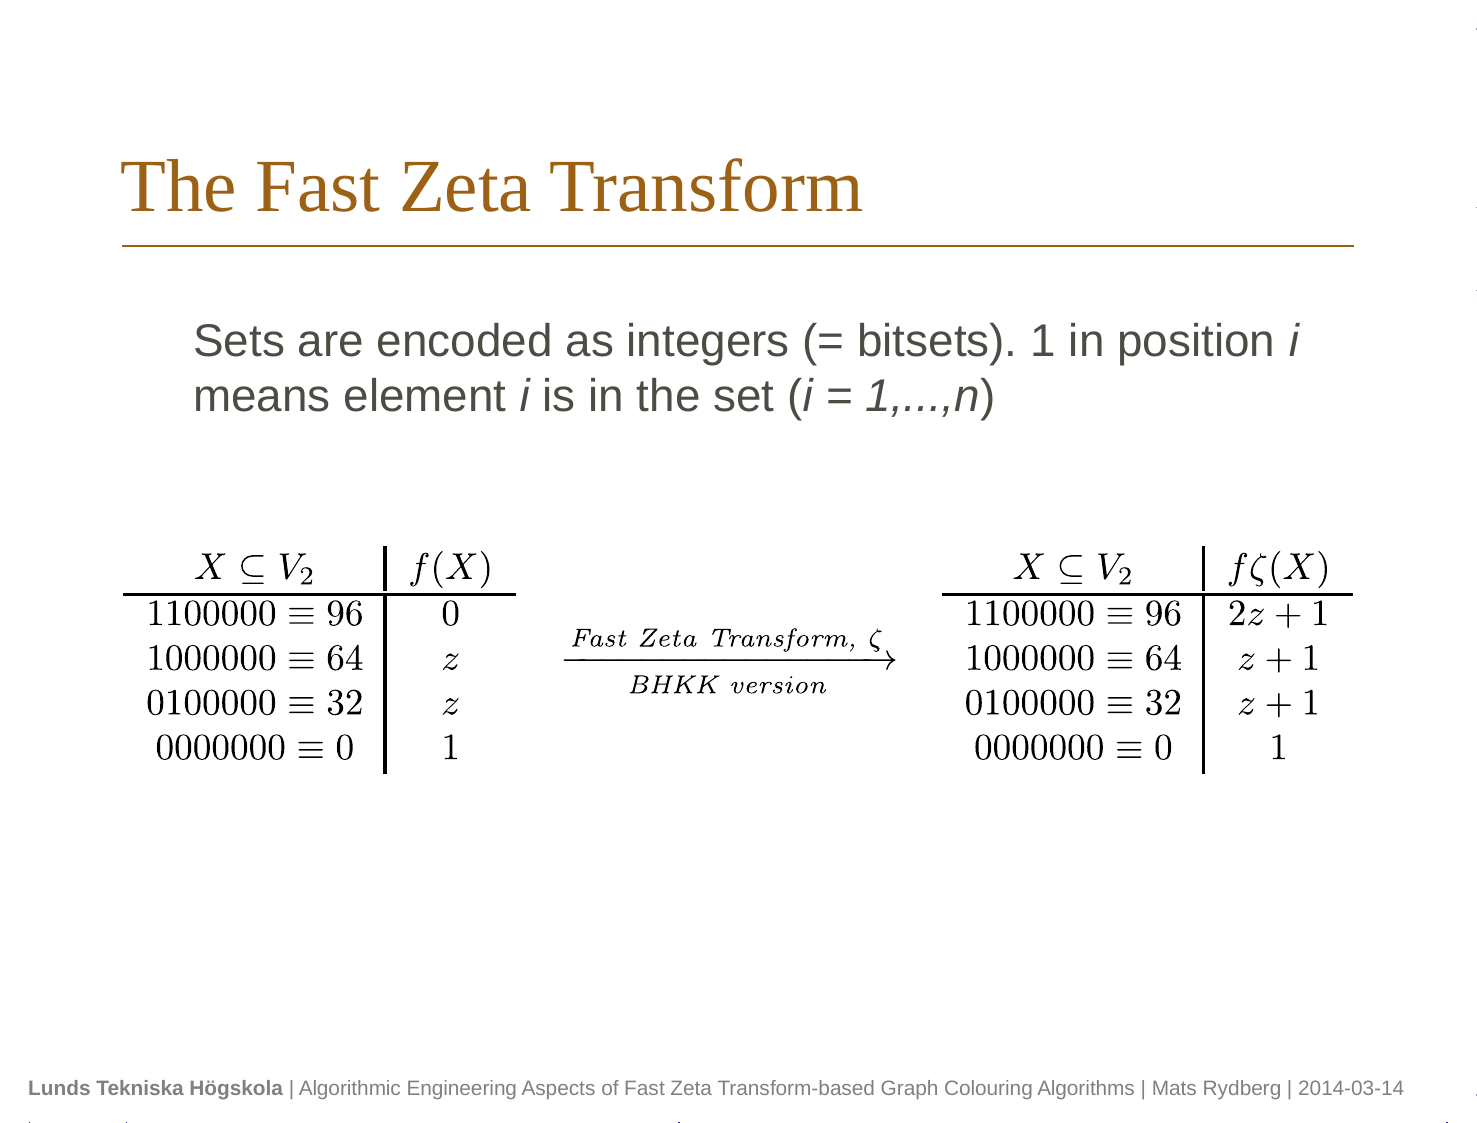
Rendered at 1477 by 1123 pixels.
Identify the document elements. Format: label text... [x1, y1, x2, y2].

picture [123, 546, 1354, 775]
title The Fast Zeta Transform [105, 46, 1354, 234]
list Sets are encoded as integers (= bitsets). 1 in position i means element i is in the set (i = 1,...,n) [107, 303, 1351, 526]
